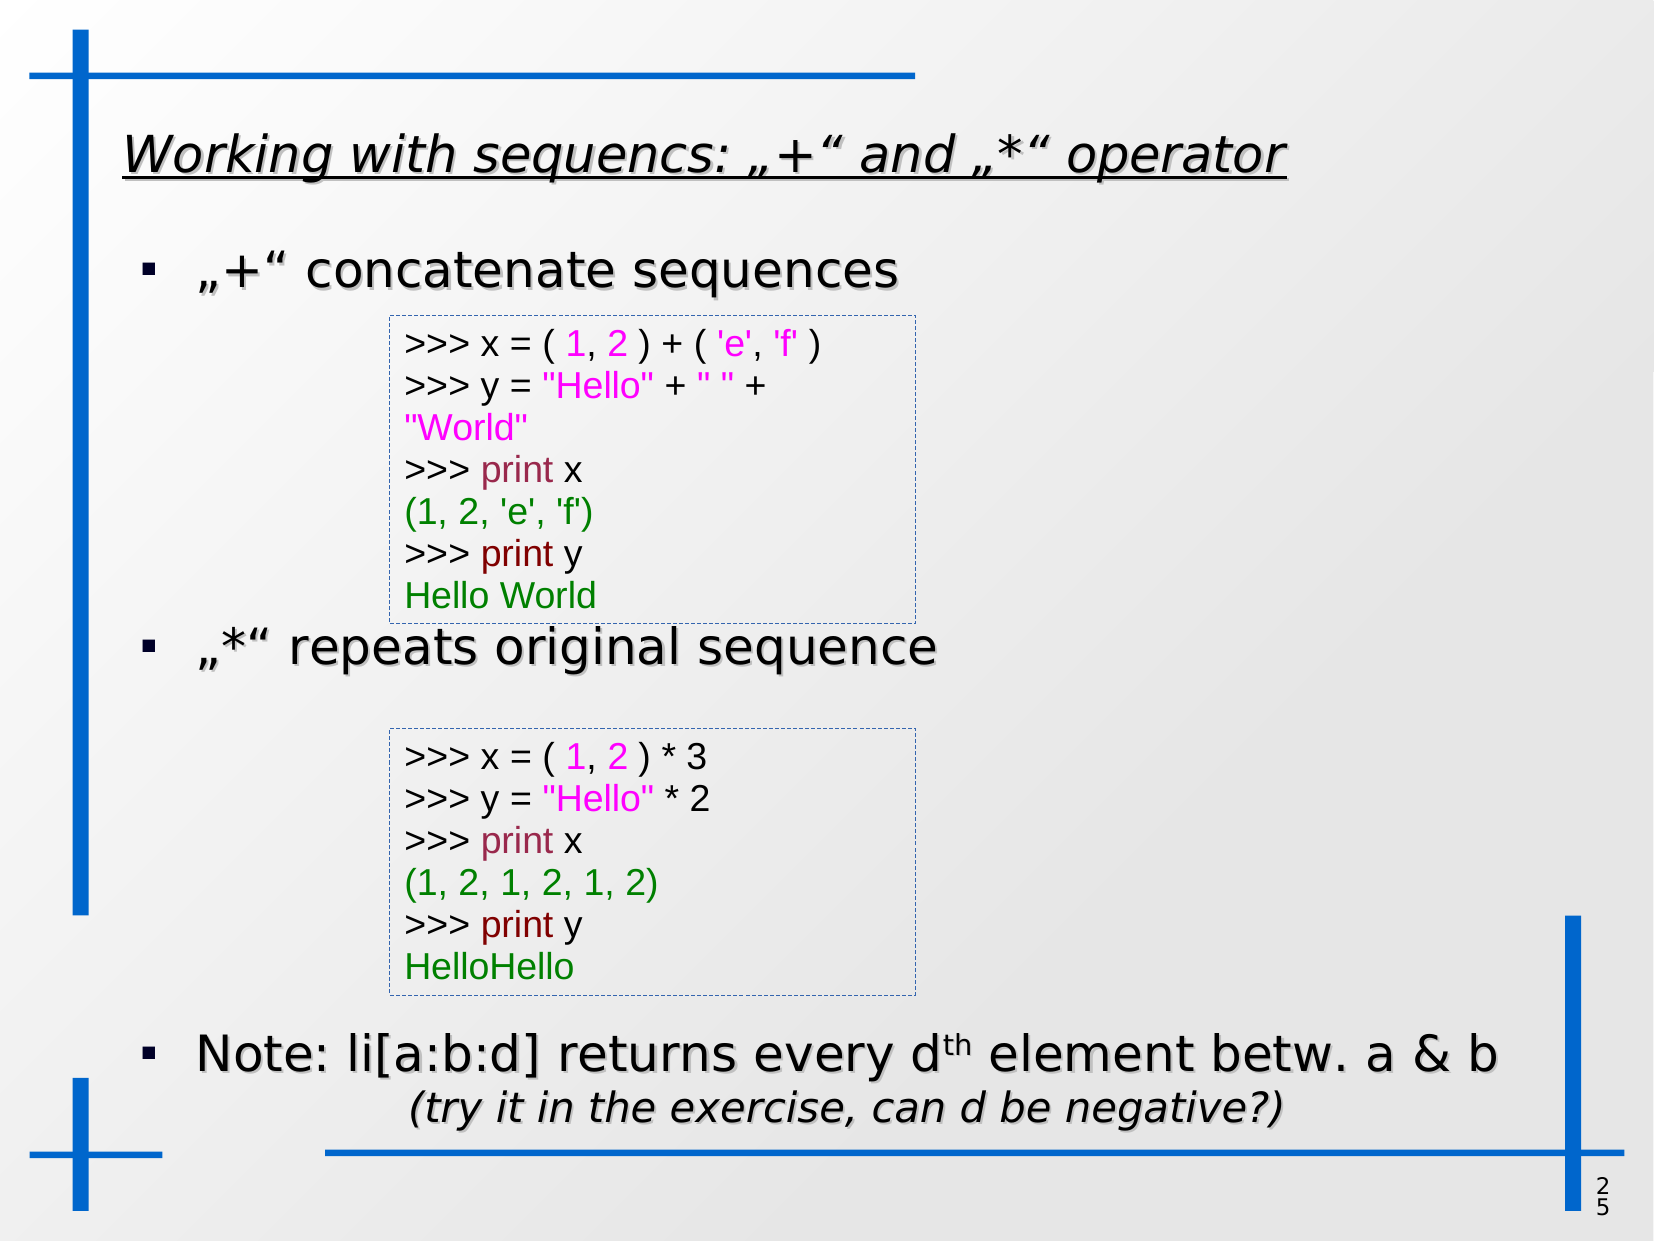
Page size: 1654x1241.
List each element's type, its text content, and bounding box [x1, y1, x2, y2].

list „+“ concatenate sequences „*“ repeats original sequence Note: li[a:b:d] returns every dth element betw. a & b (try it in the exercise, can d be negative?) [124, 241, 1526, 1192]
text_box >>> x = ( 1, 2 ) + ( 'e', 'f' ) >>> y = "Hello" + " " + "World" >>> print x (1, 2, 'e', 'f') >>> print y Hello World [389, 315, 916, 582]
text_box >>> x = ( 1, 2 ) * 3 >>> y = "Hello" * 2 >>> print x (1, 2, 1, 2, 1, 2) >>> print y HelloHello [389, 728, 916, 996]
title Working with sequencs: „+“ and „*“ operator [122, 91, 1524, 219]
